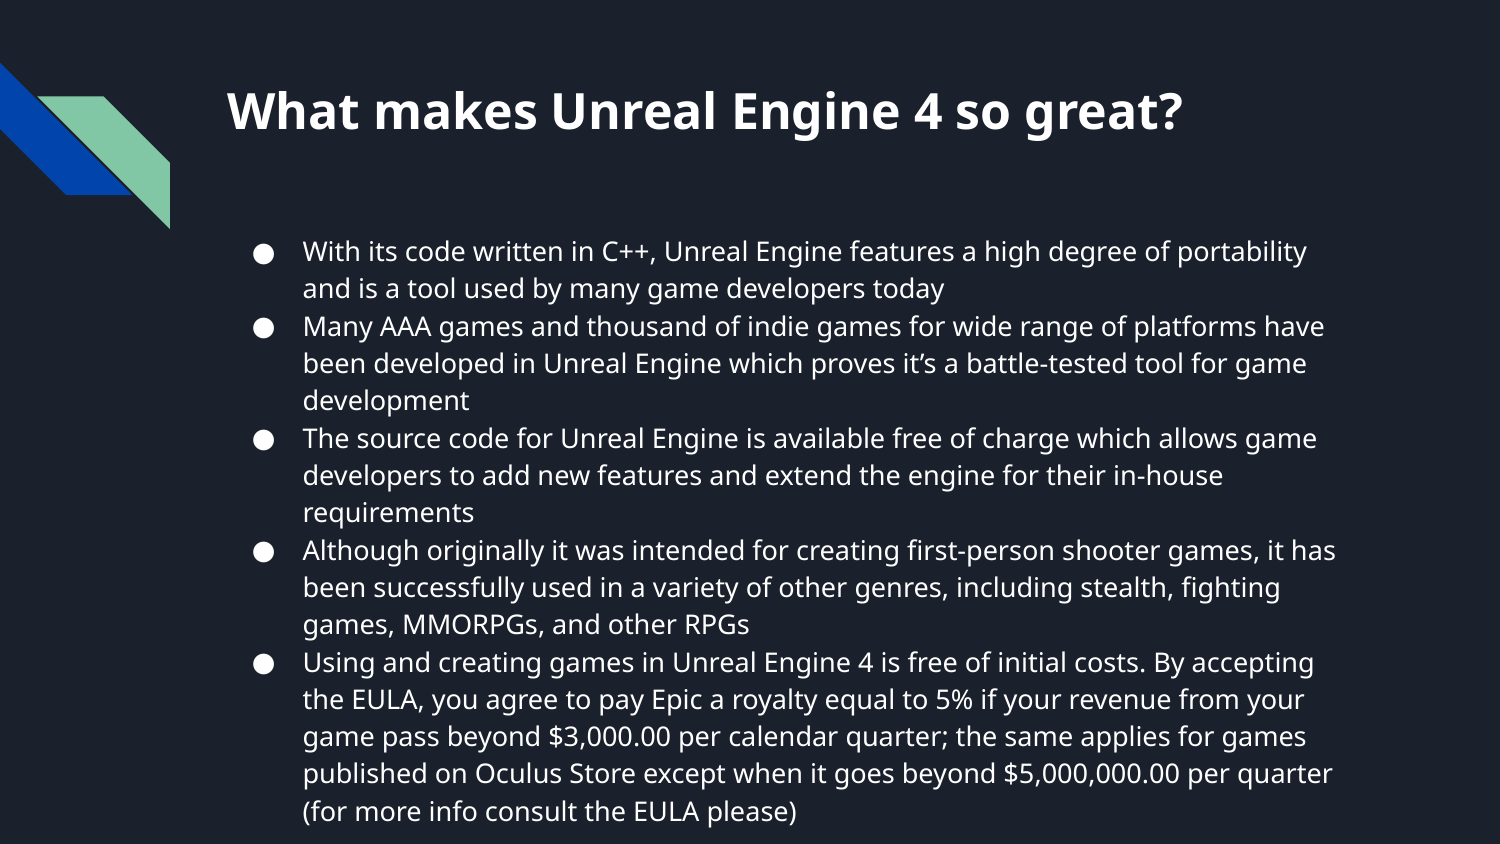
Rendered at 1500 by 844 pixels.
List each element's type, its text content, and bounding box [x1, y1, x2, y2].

text_box What makes Unreal Engine 4 so great? [212, 64, 1368, 214]
text_box With its code written in C++, Unreal Engine features a high degree of portability and is a tool used by many game developers today Many AAA games and thousand of indie games for wide range of platforms have been developed in Unreal Engine which proves it’s a battle-tested tool for game development The source code for Unreal Engine is available free of charge which allows game developers to add new features and extend the engine for their in-house requirements Although originally it was intended for creating first-person shooter games, it has been successfully used in a variety of other genres, including stealth, fighting games, MMORPGs, and other RPGs Using and creating games in Unreal Engine 4 is free of initial costs. By accepting the EULA, you agree to pay Epic a royalty equal to 5% if your revenue from your game pass beyond $3,000.00 per calendar quarter; the same applies for games published on Oculus Store except when it goes beyond $5,000,000.00 per quarter (for more info consult the EULA please) [212, 214, 1368, 735]
